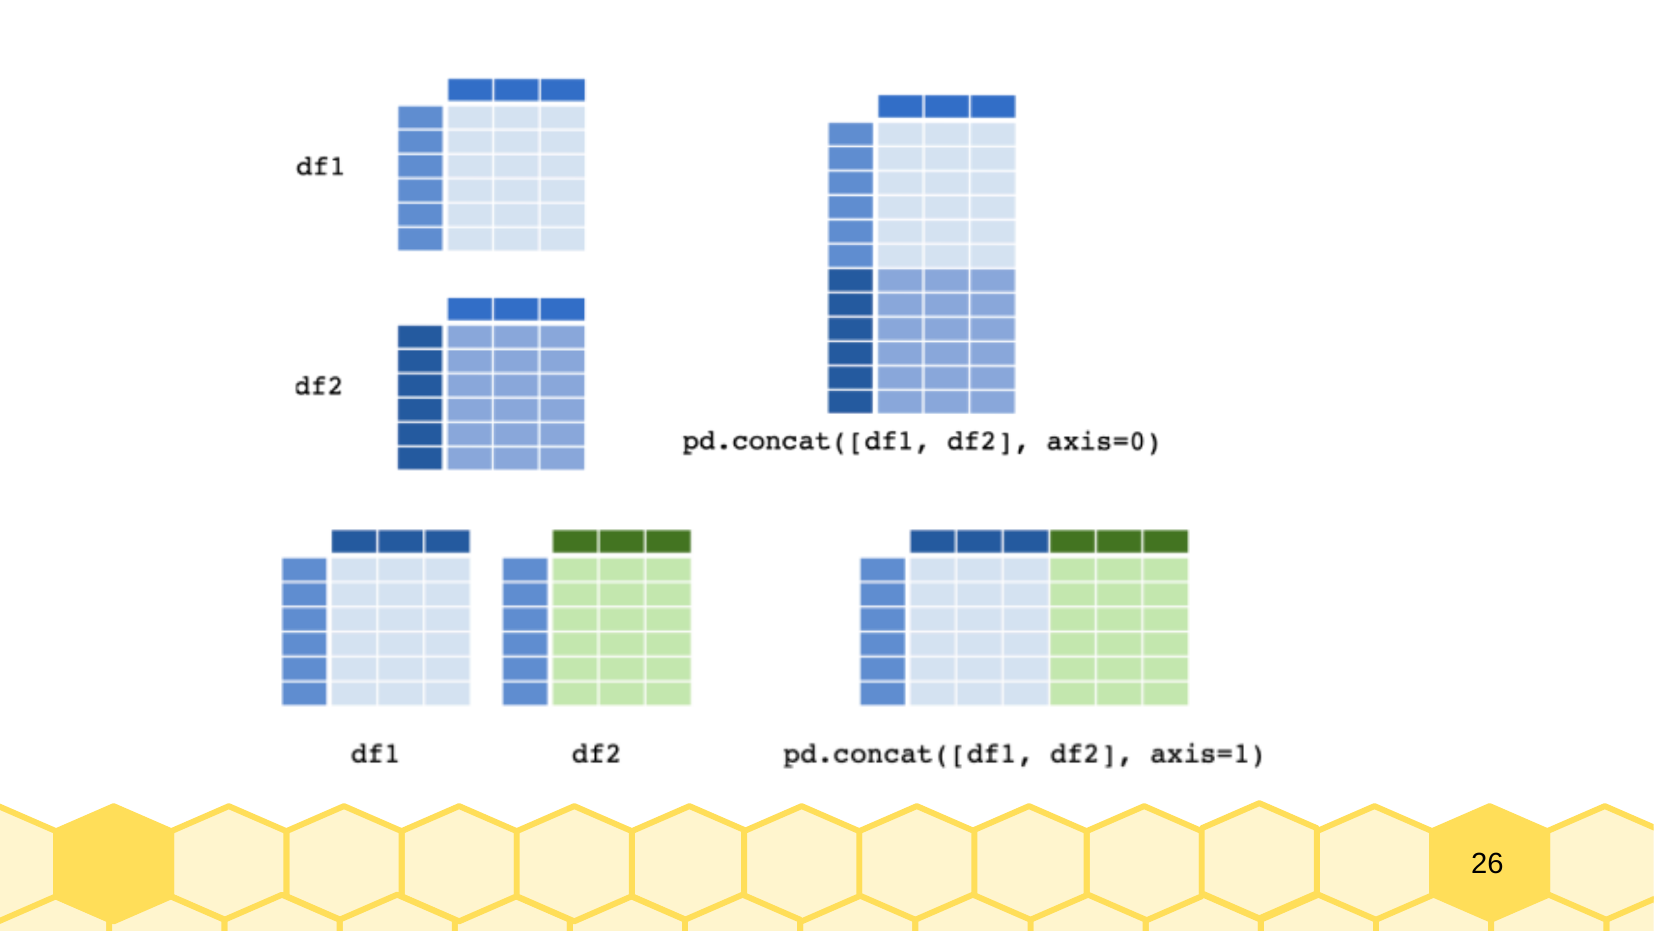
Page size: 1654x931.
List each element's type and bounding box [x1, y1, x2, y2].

picture [197, 29, 1329, 798]
